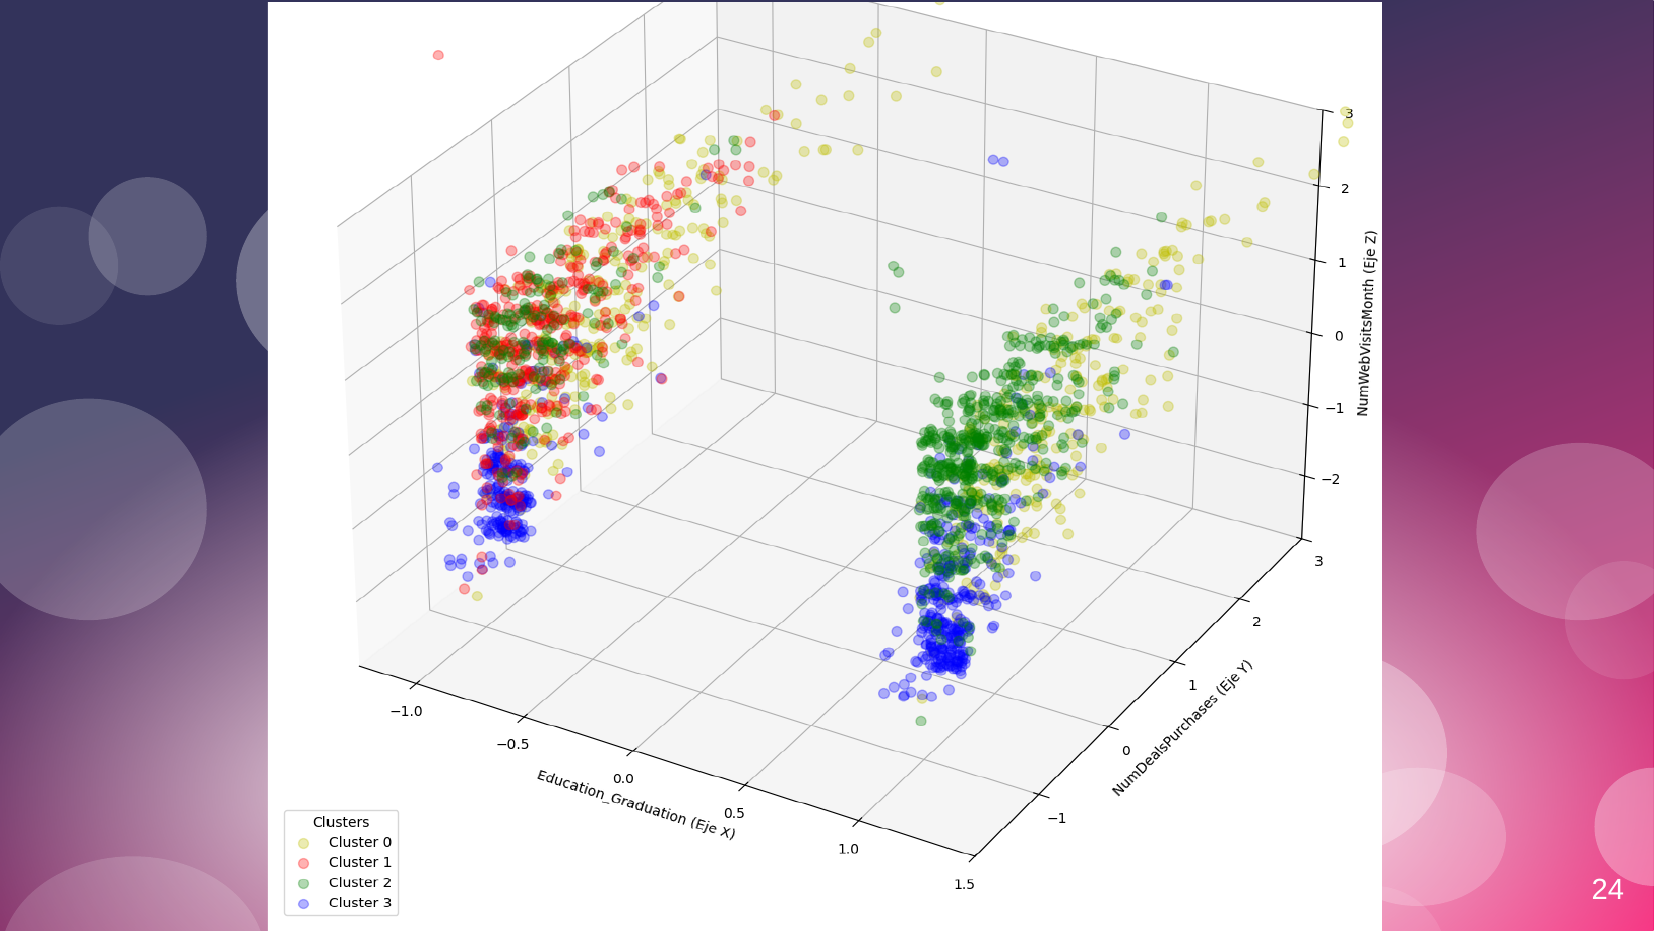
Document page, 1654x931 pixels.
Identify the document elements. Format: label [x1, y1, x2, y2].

picture [267, 2, 1382, 931]
